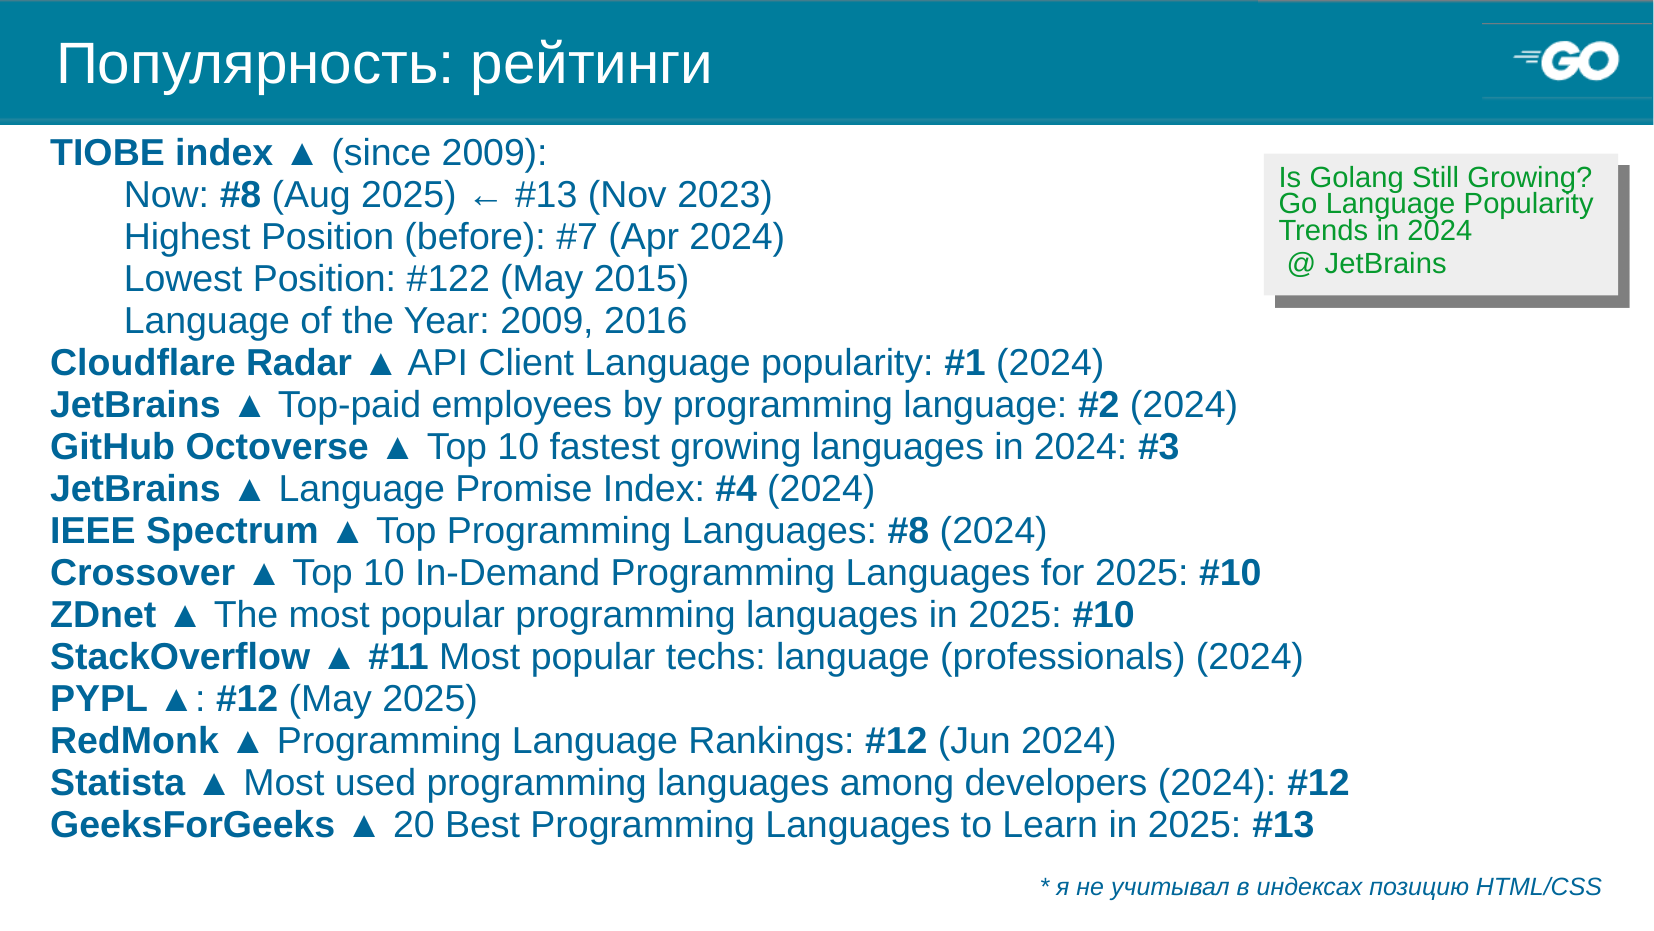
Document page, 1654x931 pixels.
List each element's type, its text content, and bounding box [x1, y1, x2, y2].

text_box Популярность: рейтинги [41, 23, 1495, 104]
text_box TIOBE index ▲ (since 2009): Now: #8 (Aug 2025) ← #13 (Nov 2023) Highest Position (before): #7 (Apr 2024) Lowest Position: #122 (May 2015) Language of the Year: 2009, 2016 Cloudflare Radar ▲ API Client Language popularity: #1 (2024) JetBrains ▲ Top-paid employees by programming language: #2 (2024) GitHub Octoverse ▲ Top 10 fastest growing languages in 2024: #3 JetBrains ▲ Language Promise Index: #4 (2024) IEEE Spectrum ▲ Top Programming Languages: #8 (2024) Crossover ▲ Top 10 In-Demand Programming Languages for 2025: #10 ZDnet ▲ The most popular programming languages in 2025: #10 StackOverflow ▲ #11 Most popular techs: language (professionals) (2024) PYPL ▲: #12 (May 2025) RedMonk ▲ Programming Language Rankings: #12 (Jun 2024) Statista ▲ Most used programming languages among developers (2024): #12 GeeksForGeeks ▲ 20 Best Programming Languages to Learn in 2025: #13 * я не учитывал в индексах позицию HTML/CSS [35, 124, 1619, 931]
text_box Is Golang Still Growing? Go Language Popularity Trends in 2024 @ JetBrains [1263, 153, 1619, 296]
picture [1542, 41, 1619, 81]
